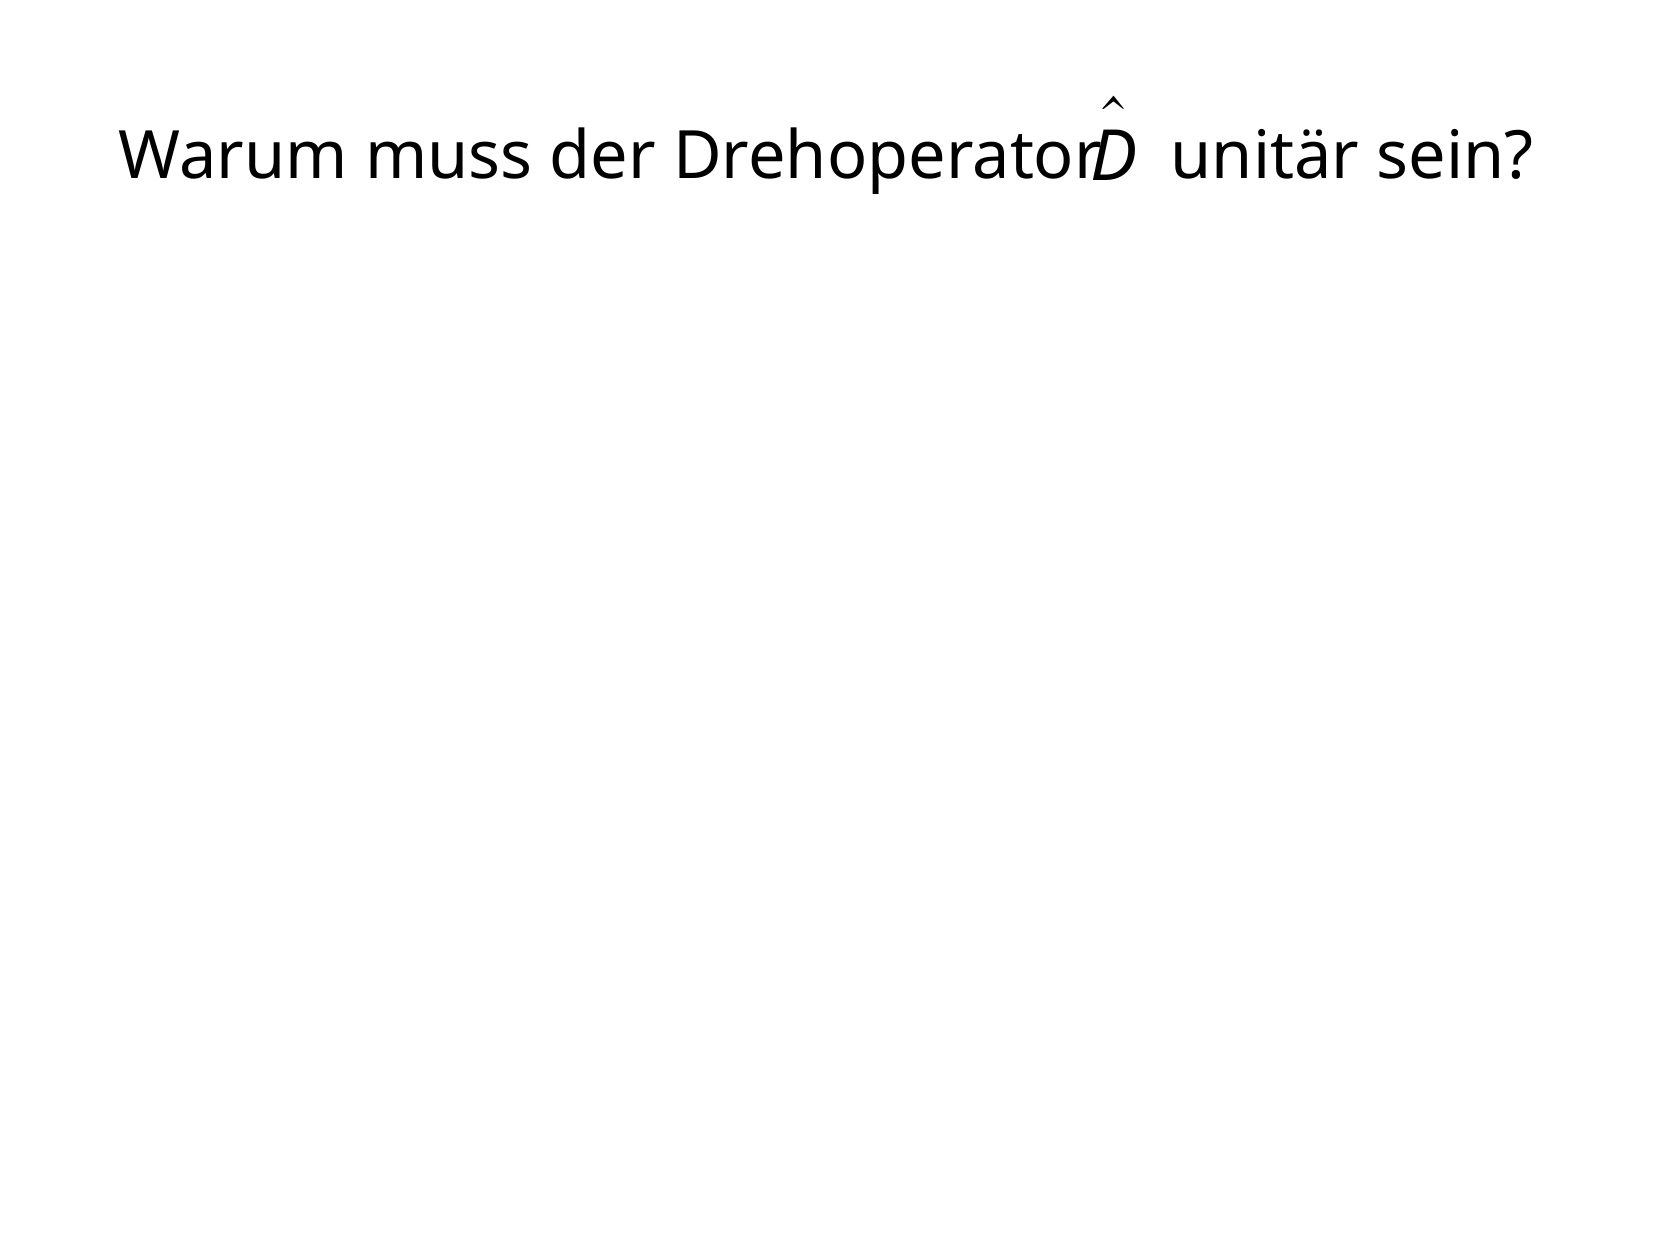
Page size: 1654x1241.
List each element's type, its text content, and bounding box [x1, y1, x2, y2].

chart [1081, 92, 1147, 199]
title Warum muss der Drehoperator unitär sein? [82, 49, 1571, 257]
